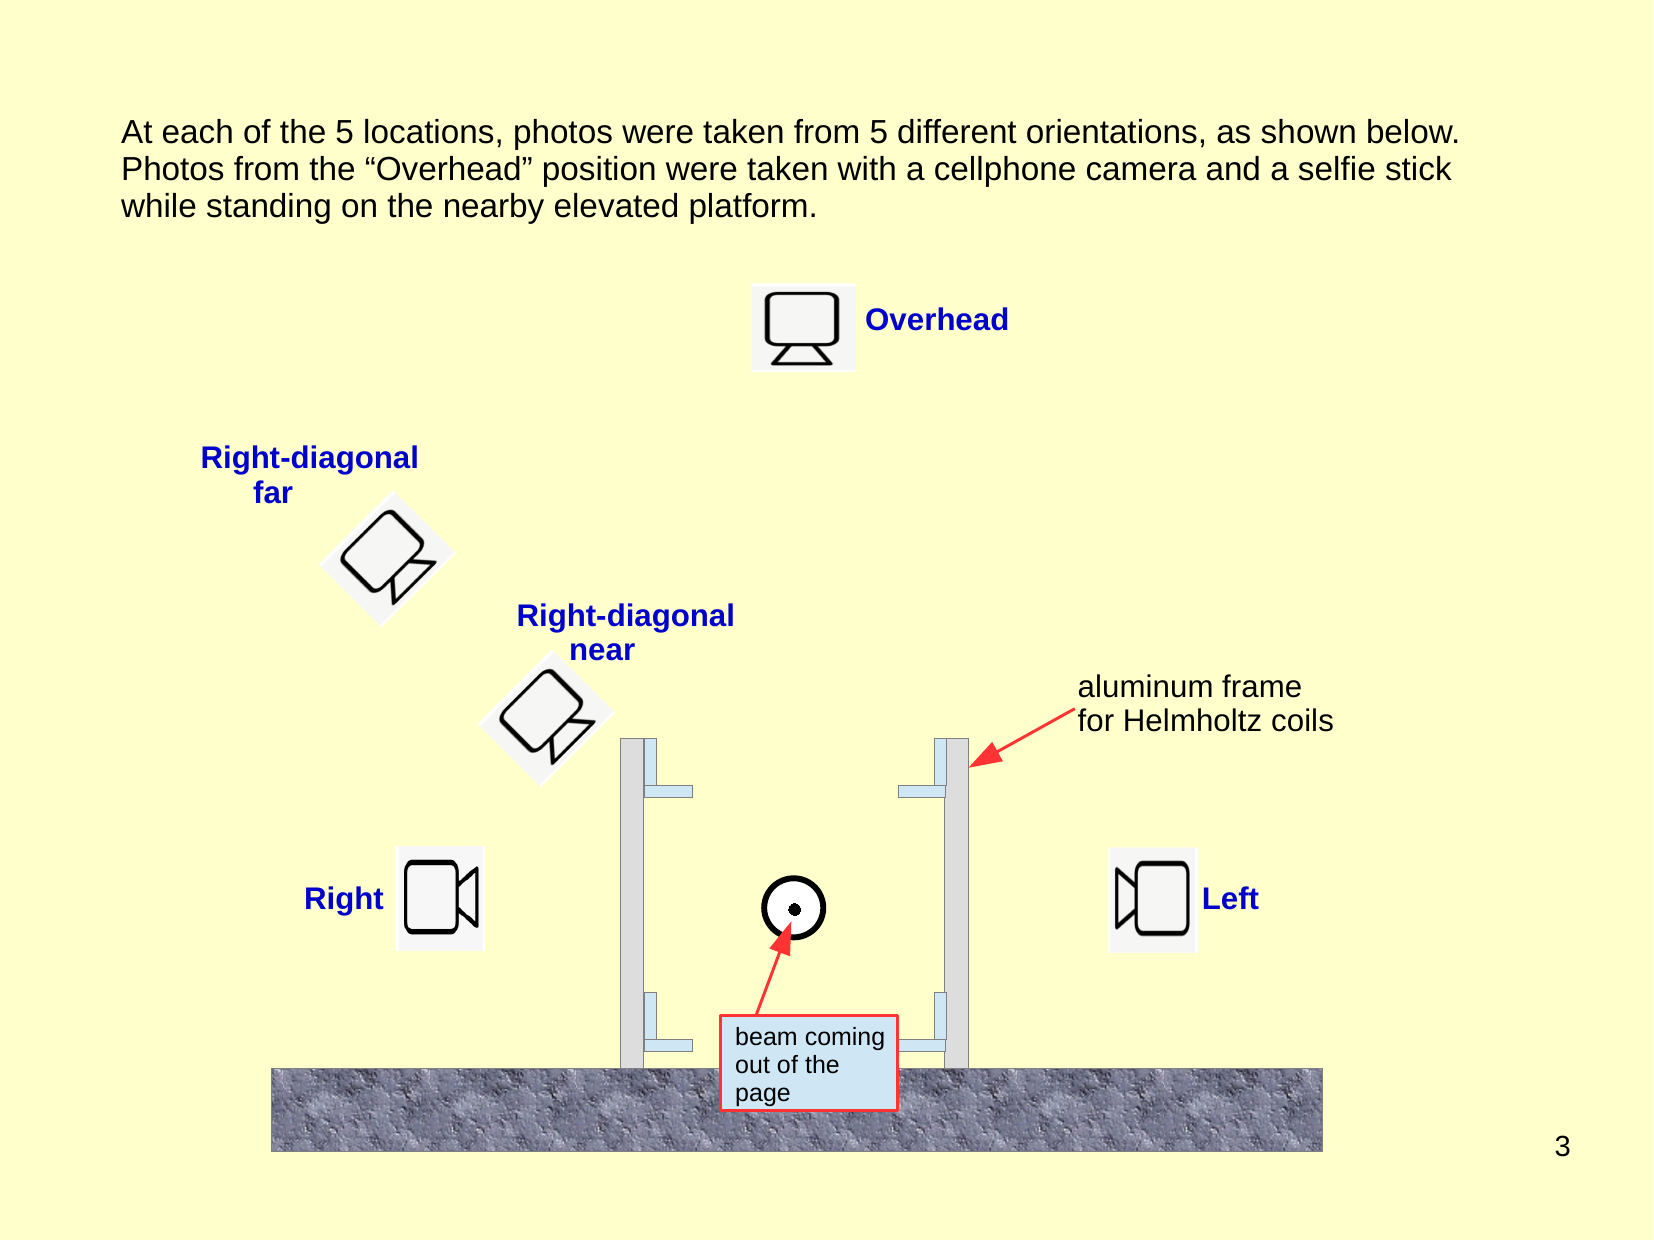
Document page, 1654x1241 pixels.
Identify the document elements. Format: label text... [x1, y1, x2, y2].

text_box beam coming out of the page [720, 1015, 901, 1115]
picture [318, 521, 456, 627]
text_box Left [1187, 874, 1275, 925]
picture [395, 846, 485, 951]
text_box At each of the 5 locations, photos were taken from 5 different orientations, as shown below. Photos from the “Overhead” position were taken with a cellphone camera and a selfie stick while standing on the nearby elevated platform. [106, 106, 1477, 233]
text_box Right-diagonal near [501, 590, 751, 678]
picture [477, 678, 615, 787]
picture [1108, 848, 1198, 953]
text_box Overhead [850, 295, 1024, 347]
text_box Right-diagonal far [185, 433, 435, 521]
text_box Right [289, 874, 399, 925]
picture [751, 283, 856, 373]
text_box [271, 738, 1323, 1152]
text_box [764, 878, 824, 938]
text_box aluminum frame for Helmholtz coils [1062, 661, 1350, 746]
